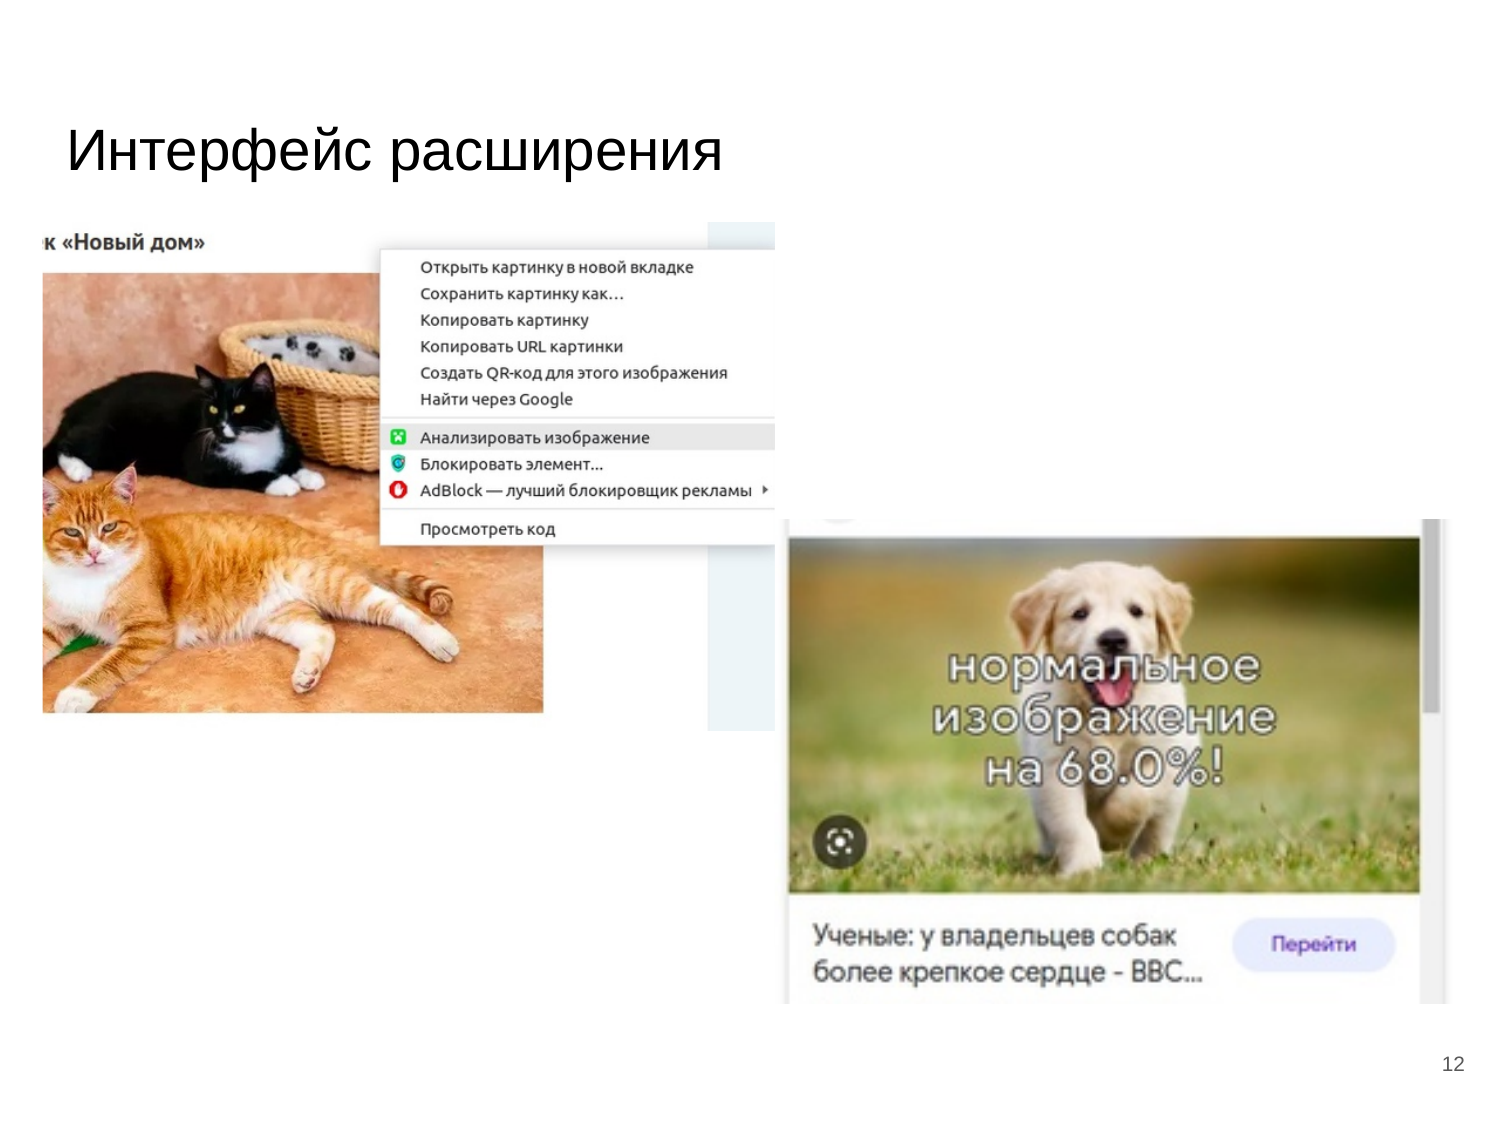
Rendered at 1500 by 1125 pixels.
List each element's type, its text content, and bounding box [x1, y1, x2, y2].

title Интерфейс расширения [51, 97, 1449, 223]
slide_number <номер> [1389, 1019, 1480, 1106]
picture [42, 222, 1453, 1004]
